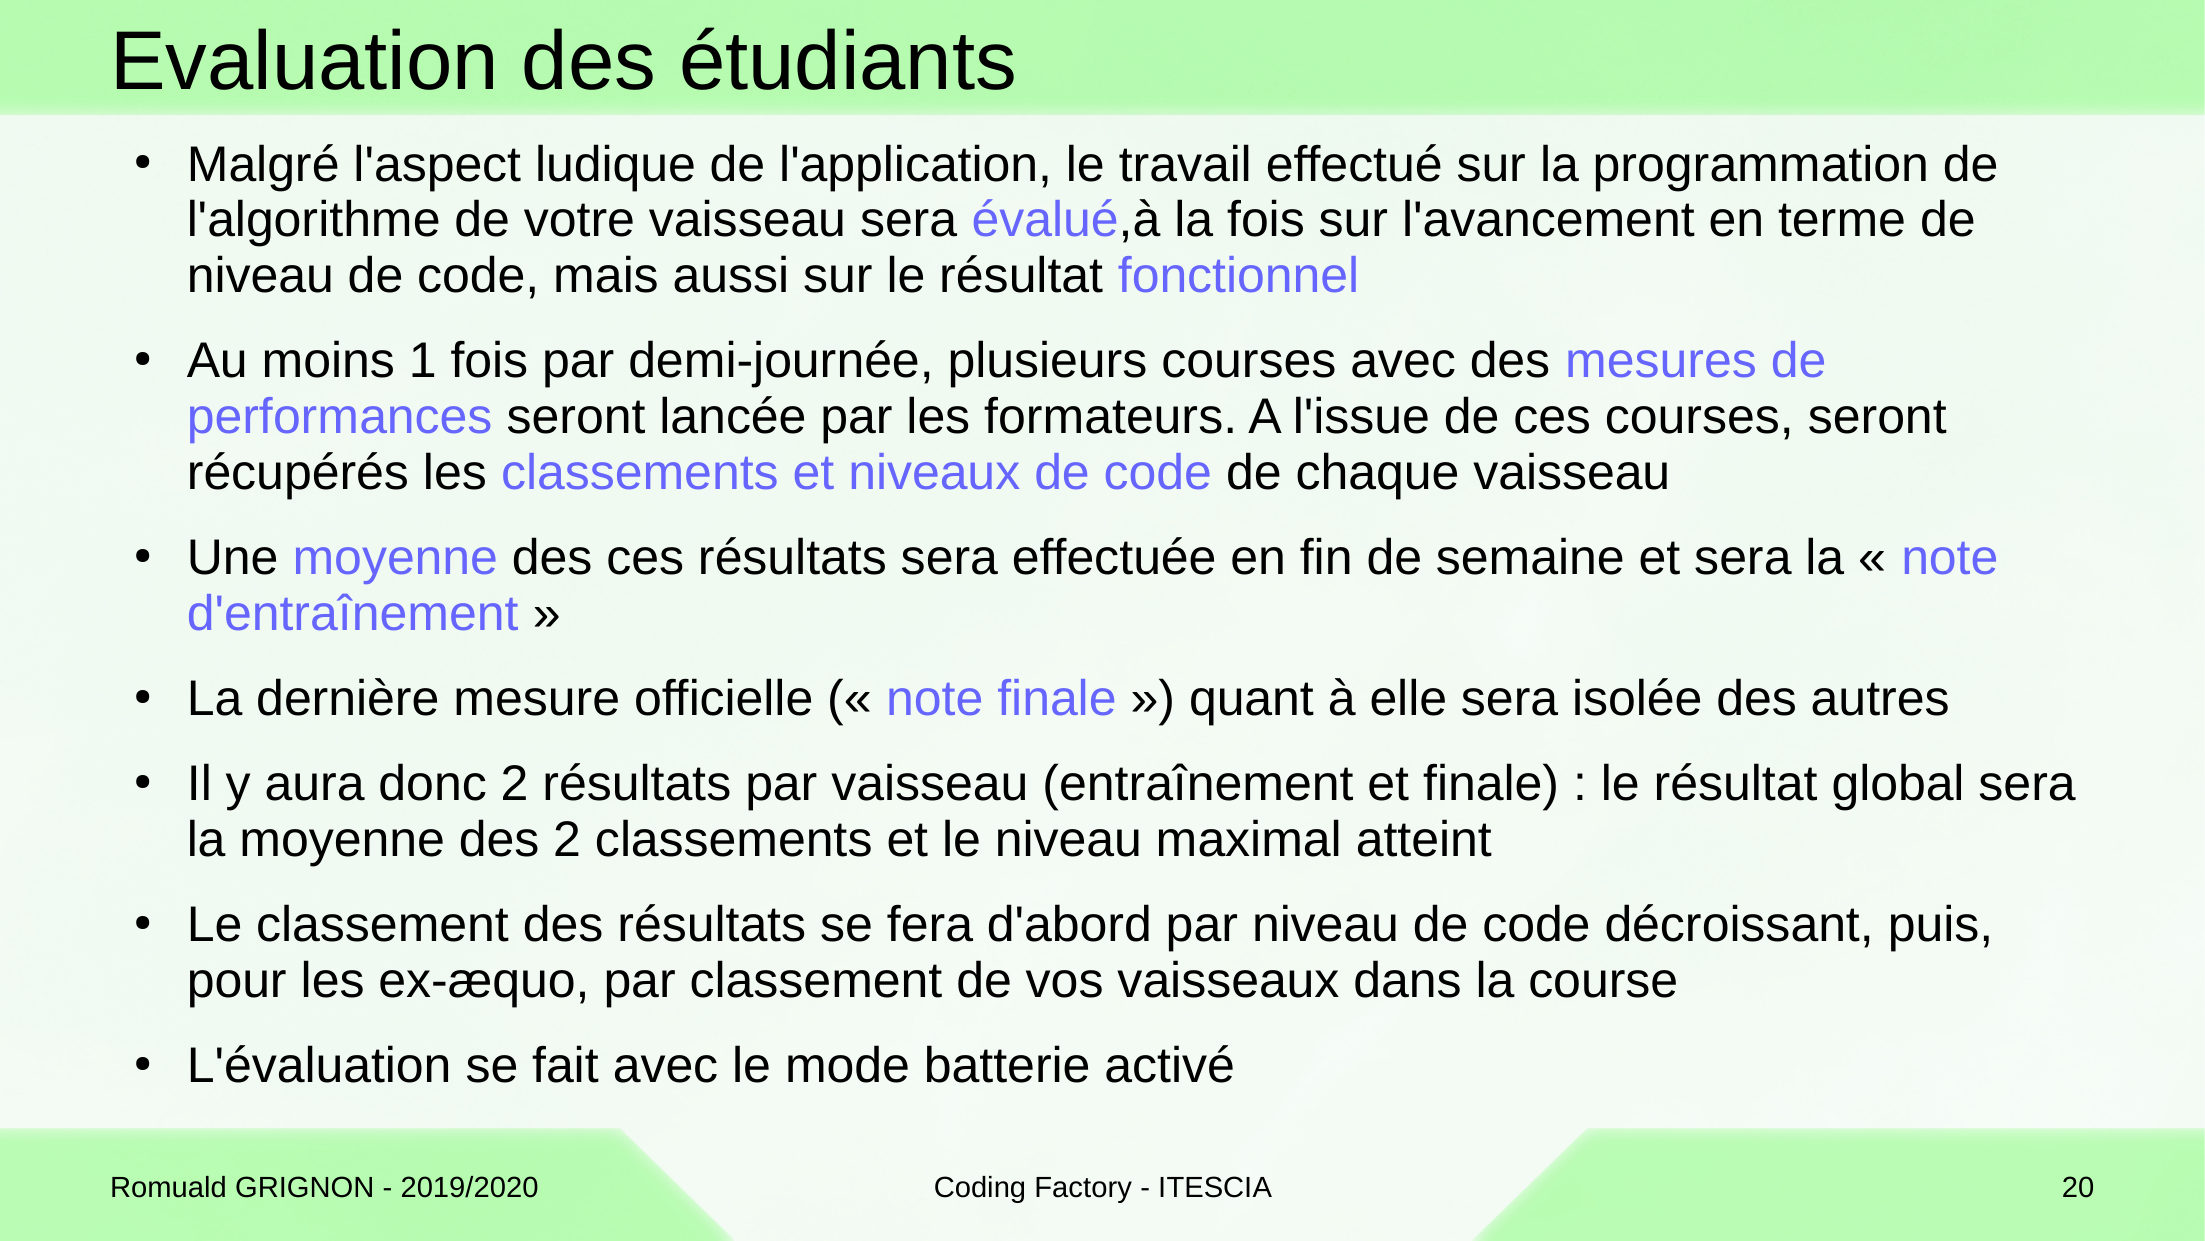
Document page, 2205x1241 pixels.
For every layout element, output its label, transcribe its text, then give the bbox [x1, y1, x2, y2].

list Malgré l'aspect ludique de l'application, le travail effectué sur la programmation de l'algorithme de votre vaisseau sera évalué,à la fois sur l'avancement en terme de niveau de code, mais aussi sur le résultat fonctionnel Au moins 1 fois par demi-journée, plusieurs courses avec des mesures de performances seront lancée par les formateurs. A l'issue de ces courses, seront récupérés les classements et niveaux de code de chaque vaisseau Une moyenne des ces résultats sera effectuée en fin de semaine et sera la « note d'entraînement » La dernière mesure officielle (« note finale ») quant à elle sera isolée des autres Il y aura donc 2 résultats par vaisseau (entraînement et finale) : le résultat global sera la moyenne des 2 classements et le niveau maximal atteint Le classement des résultats se fera d'abord par niveau de code décroissant, puis, pour les ex-æquo, par classement de vos vaisseaux dans la course L'évaluation se fait avec le mode batterie activé [116, 206, 2101, 1149]
picture [0, 0, 2205, 1241]
title Evaluation des étudiants [110, 49, 2095, 257]
